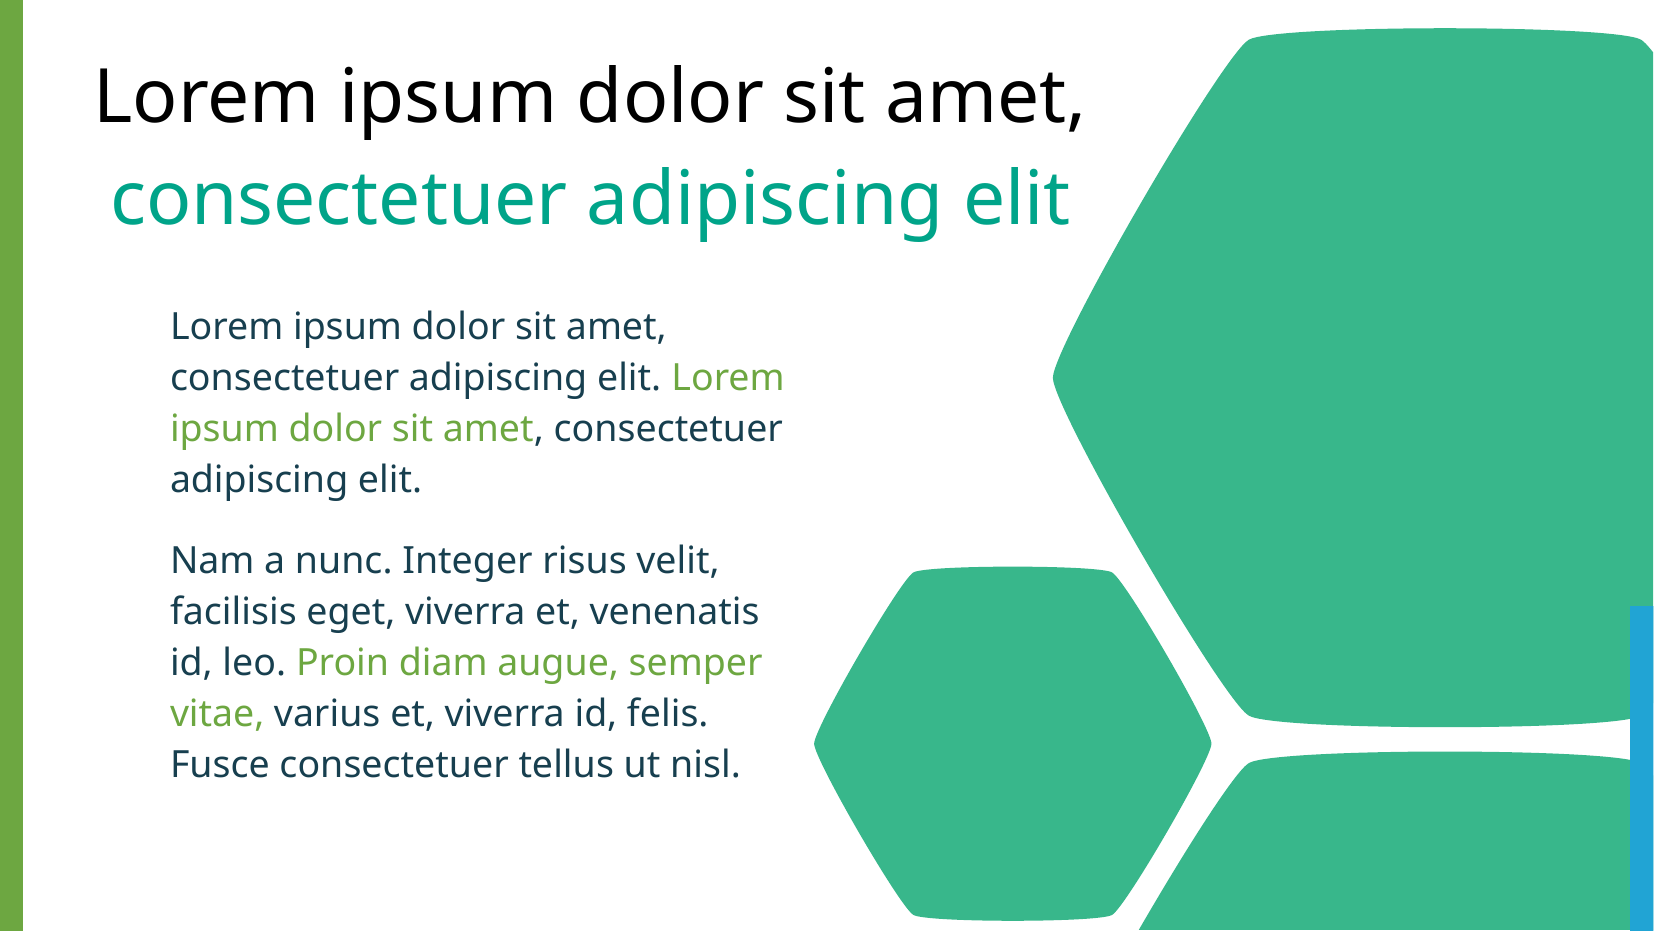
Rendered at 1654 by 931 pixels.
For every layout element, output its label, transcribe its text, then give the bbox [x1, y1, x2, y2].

text_box [1138, 751, 1654, 930]
text_box [814, 566, 1212, 921]
text_box [1052, 28, 1654, 728]
list Lorem ipsum dolor sit amet, consectetuer adipiscing elit. Lorem ipsum dolor sit amet, consectetuer adipiscing elit. Nam a nunc. Integer risus velit, facilisis eget, viverra et, venenatis id, leo. Proin diam augue, semper vitae, varius et, viverra id, felis. Fusce consectetuer tellus ut nisl. [99, 299, 805, 870]
title Lorem ipsum dolor sit amet, consectetuer adipiscing elit [82, 50, 1099, 239]
